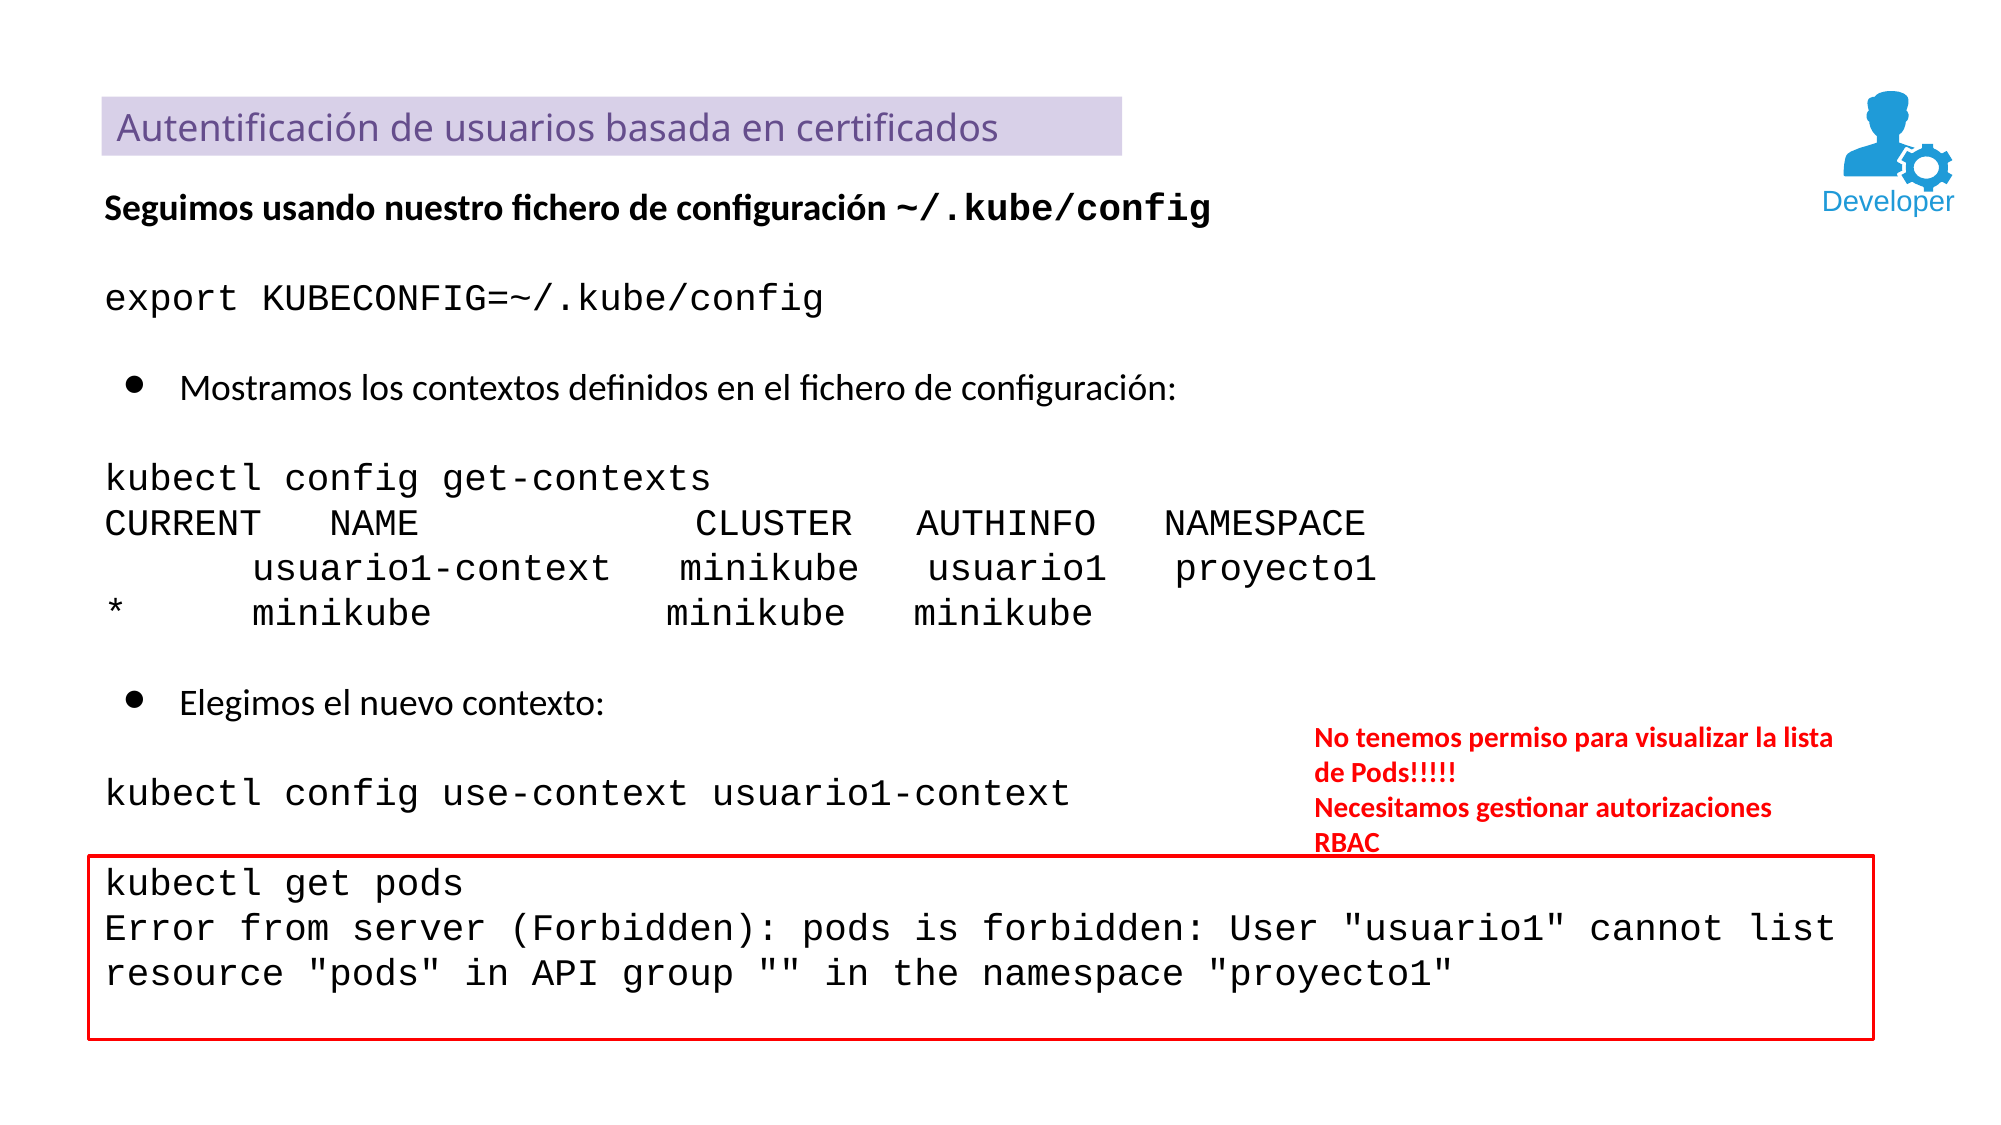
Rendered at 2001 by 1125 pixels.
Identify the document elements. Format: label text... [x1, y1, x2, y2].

text_box [1901, 143, 1953, 167]
text_box Autentificación de usuarios basada en certificados [101, 96, 1123, 156]
text_box Seguimos usando nuestro fichero de configuración ~/.kube/config export KUBECONFIG=~/.kube/config Mostramos los contextos definidos en el fichero de configuración: kubectl config get-contexts CURRENT NAME CLUSTER AUTHINFO NAMESPACE usuario1-context minikube usuario1 proyecto1 * minikube minikube minikube Elegimos el nuevo contexto: kubectl config use-context usuario1-context kubectl get pods Error from server (Forbidden): pods is forbidden: User "usuario1" cannot list resource "pods" in API group "" in the namespace "proyecto1" [89, 175, 1977, 388]
text_box [1843, 91, 1915, 167]
text_box No tenemos permiso para visualizar la lista de Pods!!!!! Necesitamos gestionar autorizaciones RBAC [1299, 703, 1859, 856]
text_box Developer [1806, 167, 1977, 228]
